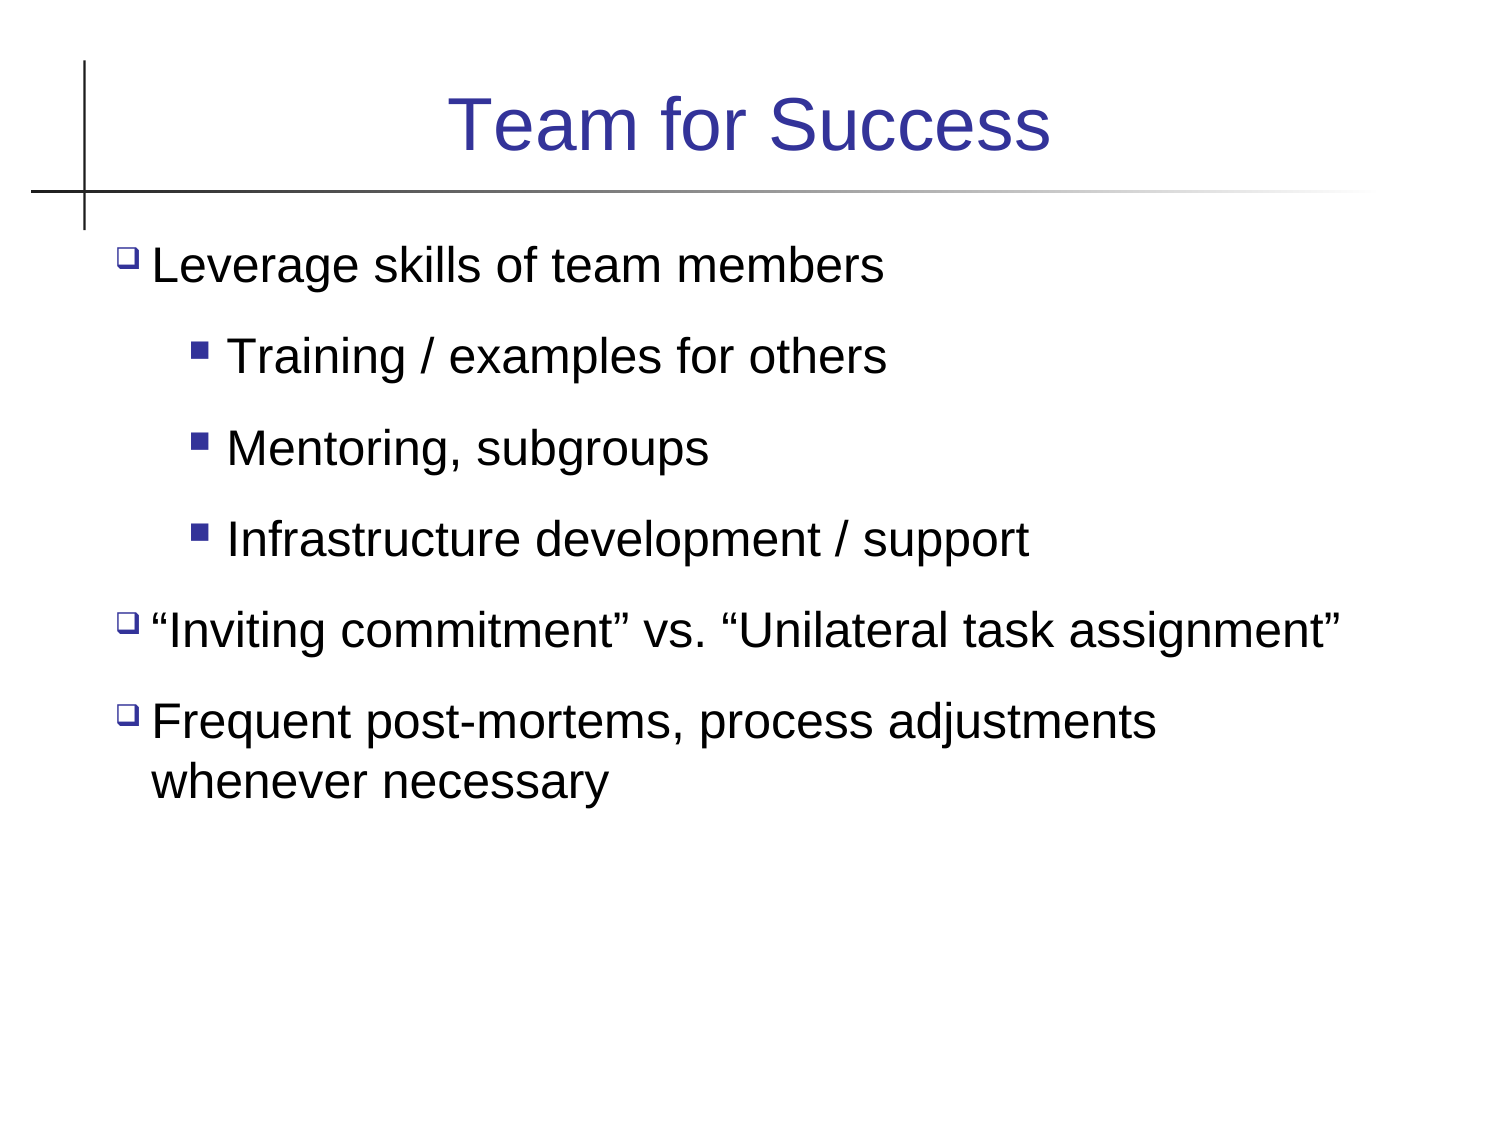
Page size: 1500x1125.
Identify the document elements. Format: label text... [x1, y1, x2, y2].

list Leverage skills of team members Training / examples for others Mentoring, subgroups Infrastructure development / support “Inviting commitment” vs. “Unilateral task assignment” Frequent post-mortems, process adjustments whenever necessary [100, 224, 1400, 958]
title Team for Success [100, 30, 1400, 173]
